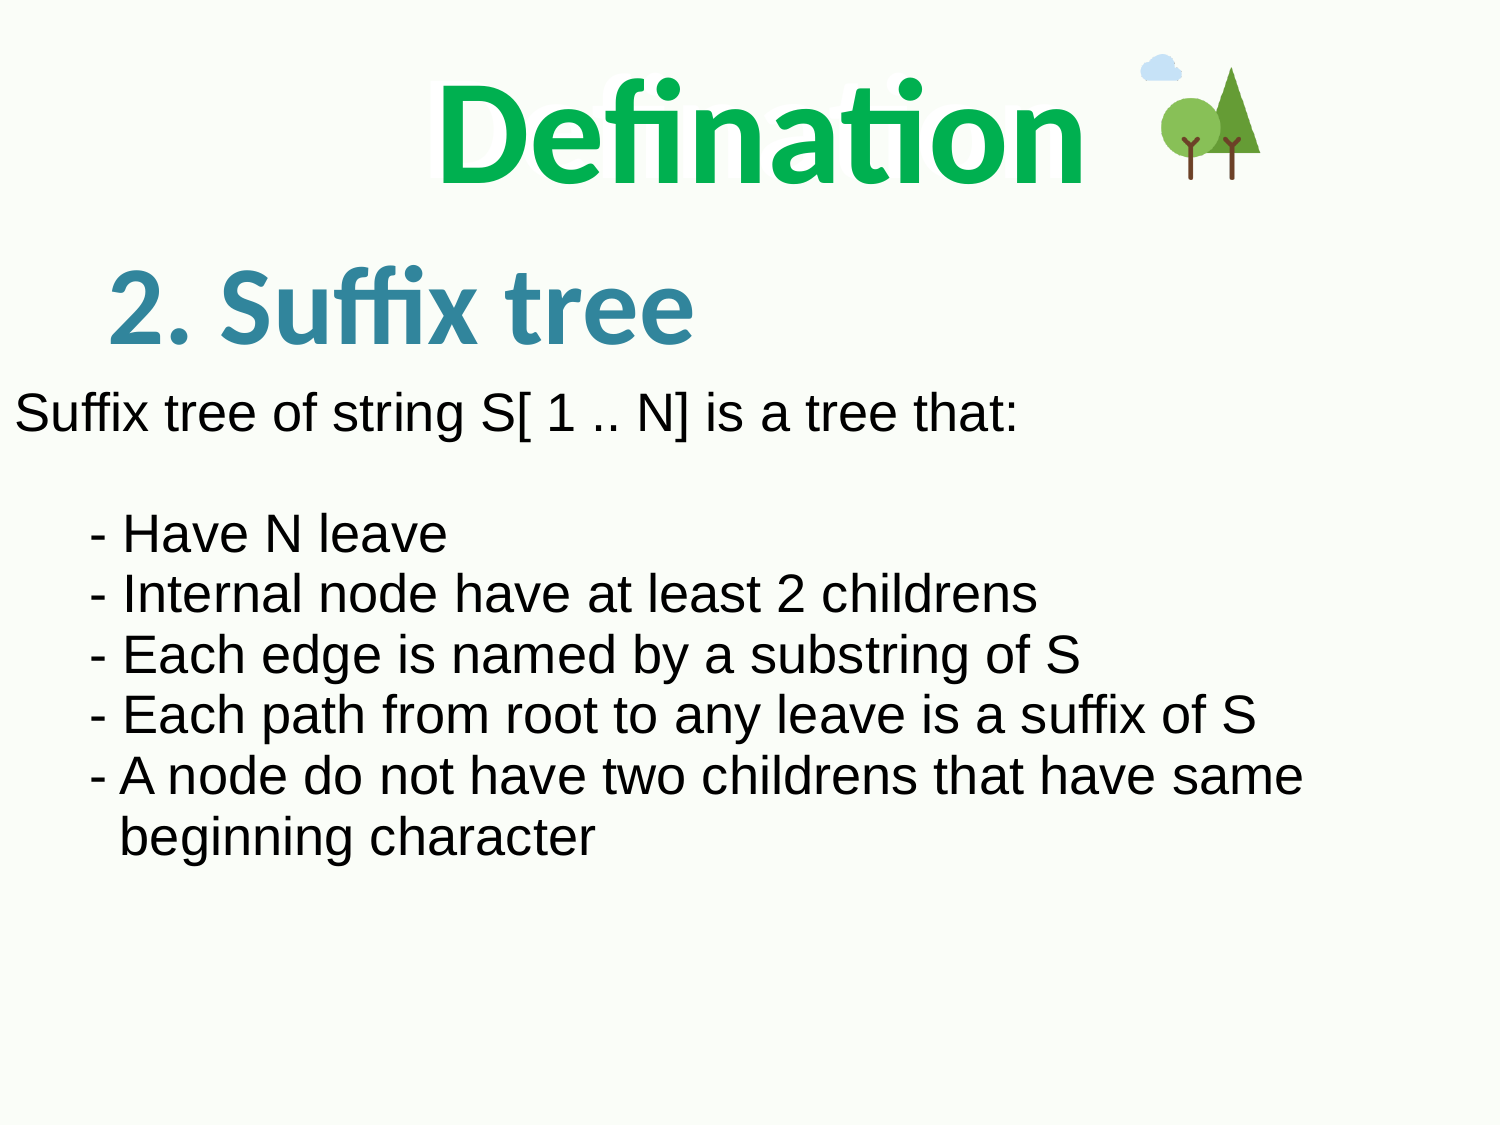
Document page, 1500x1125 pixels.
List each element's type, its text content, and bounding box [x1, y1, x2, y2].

text_box Defination [87, 29, 1438, 218]
text_box Suffix tree of string S[ 1 .. N] is a tree that: - Have N leave - Internal node have at least 2 childrens - Each edge is named by a substring of S - Each path from root to any leave is a suffix of S - A node do not have two childrens that have same beginning character [0, 374, 1500, 995]
title Defination [75, 24, 1425, 213]
picture [1137, 54, 1263, 180]
text_box 2. Suffix tree [92, 224, 712, 374]
